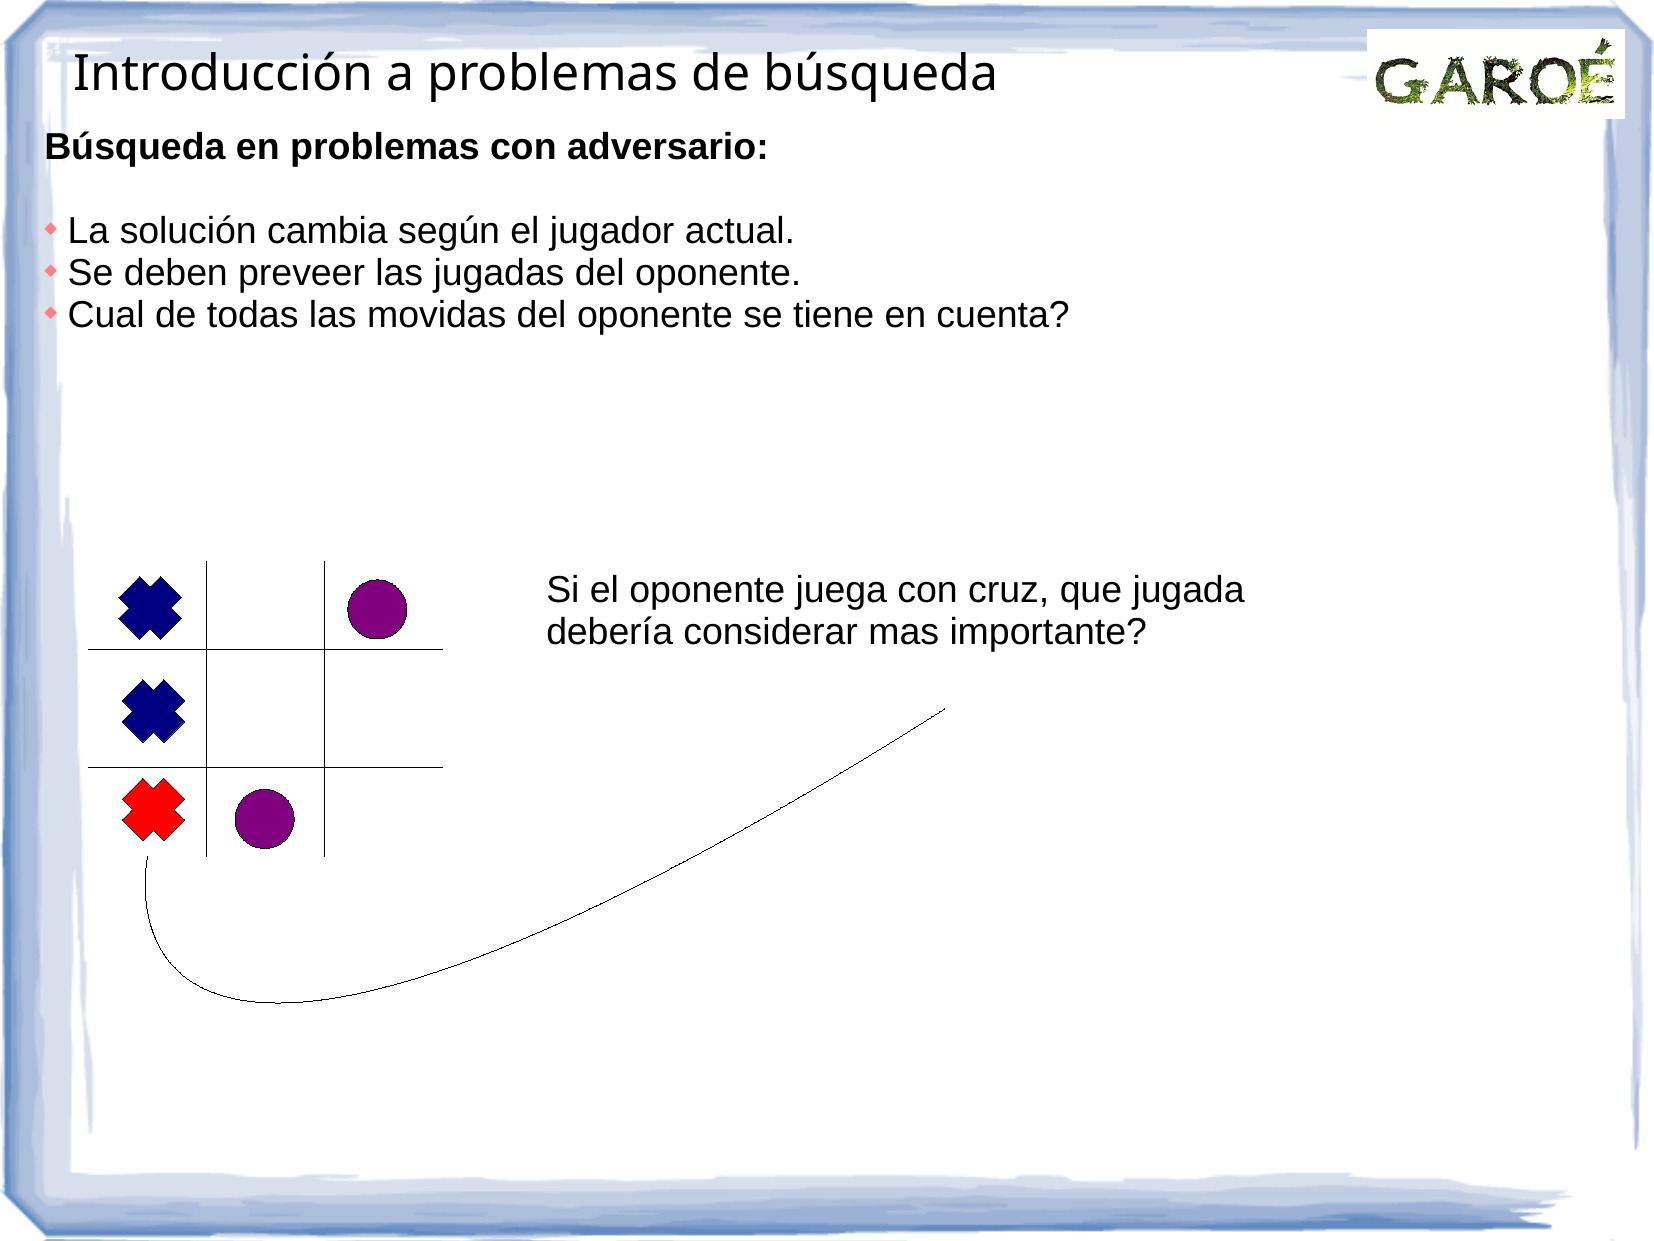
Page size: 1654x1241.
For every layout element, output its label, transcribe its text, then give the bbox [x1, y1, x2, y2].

text_box [347, 579, 407, 639]
text_box Si el oponente juega con cruz, que jugada debería considerar mas importante? [531, 561, 1329, 660]
text_box Introducción a problemas de búsqueda [59, 29, 1367, 115]
text_box [122, 679, 185, 743]
text_box [118, 576, 182, 640]
text_box Búsqueda en problemas con adversario: La solución cambia según el jugador actual. Se deben preveer las jugadas del oponente. Cual de todas las movidas del oponente se tiene en cuenta? [29, 118, 1625, 514]
text_box [235, 789, 295, 849]
text_box [122, 778, 185, 841]
picture [0, 0, 1654, 1241]
